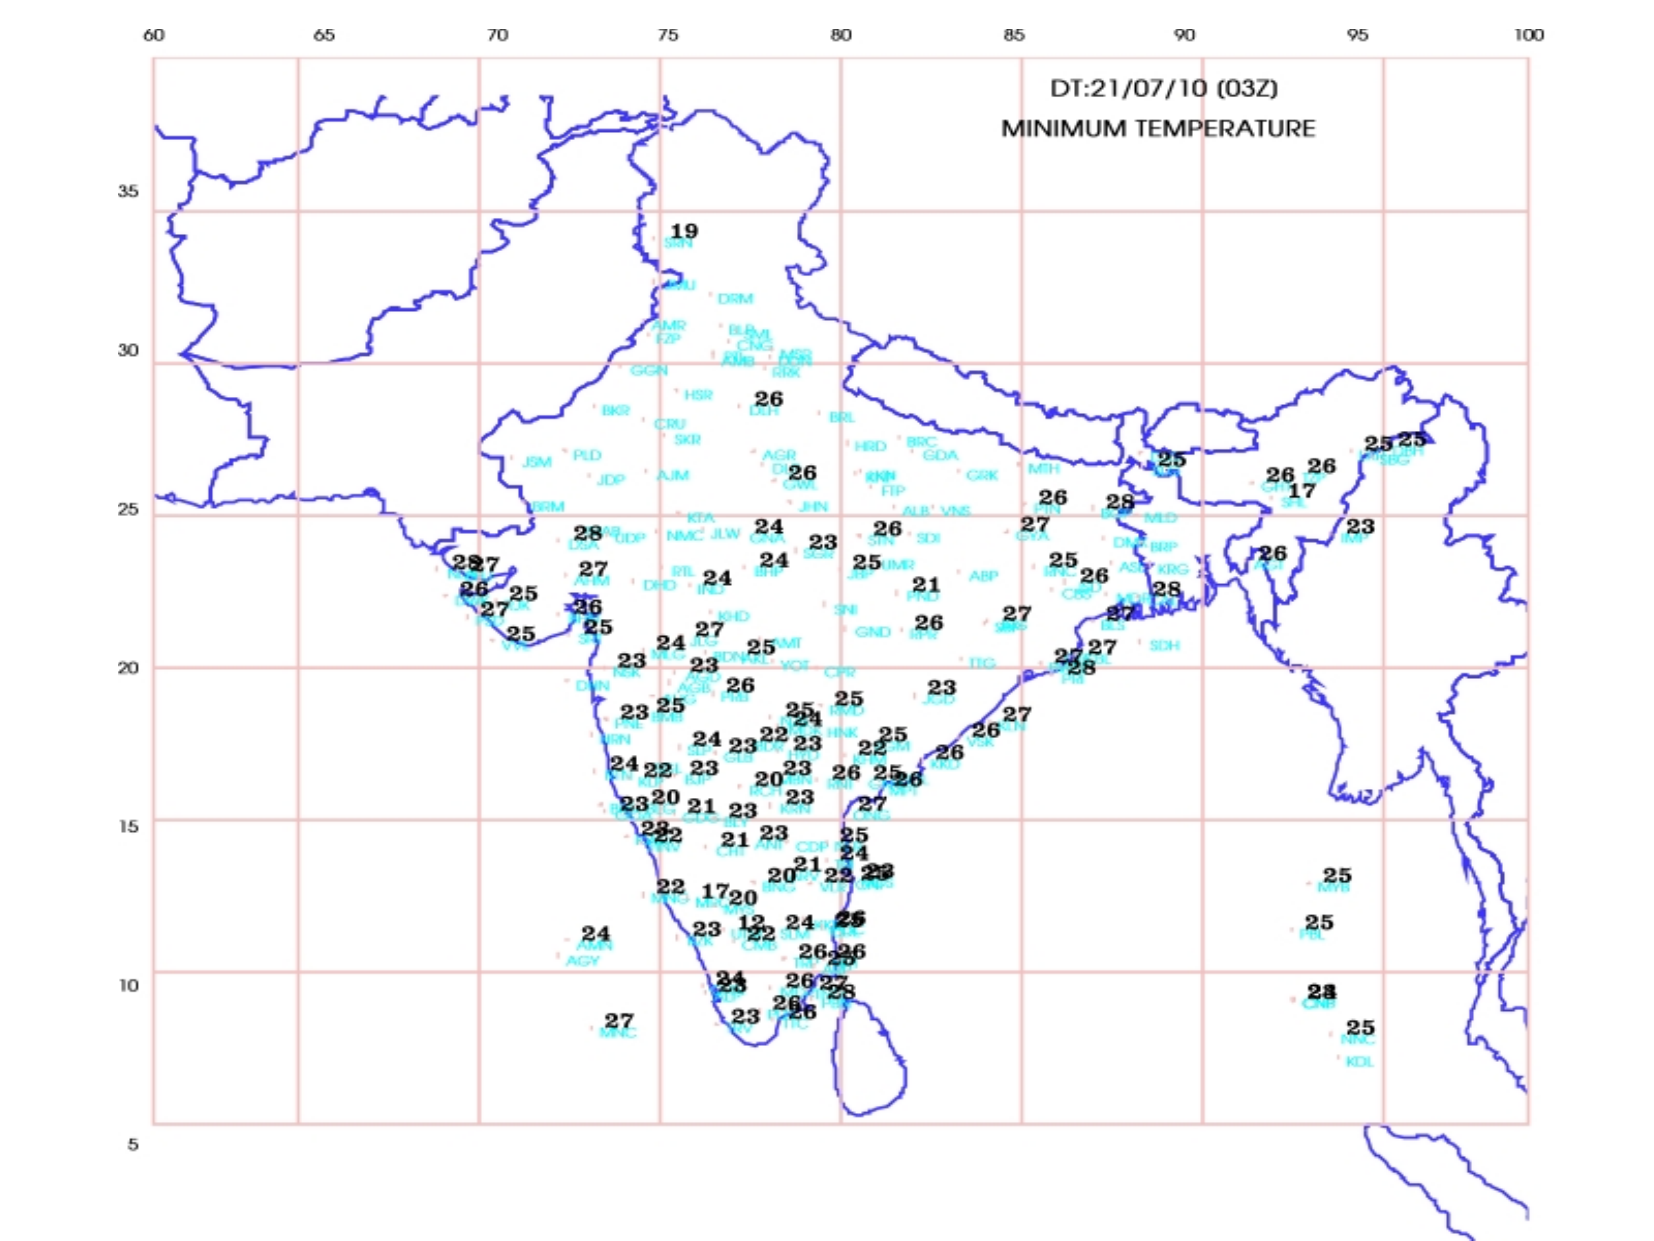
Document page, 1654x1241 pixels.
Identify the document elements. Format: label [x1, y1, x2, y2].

picture [118, 29, 1565, 1241]
